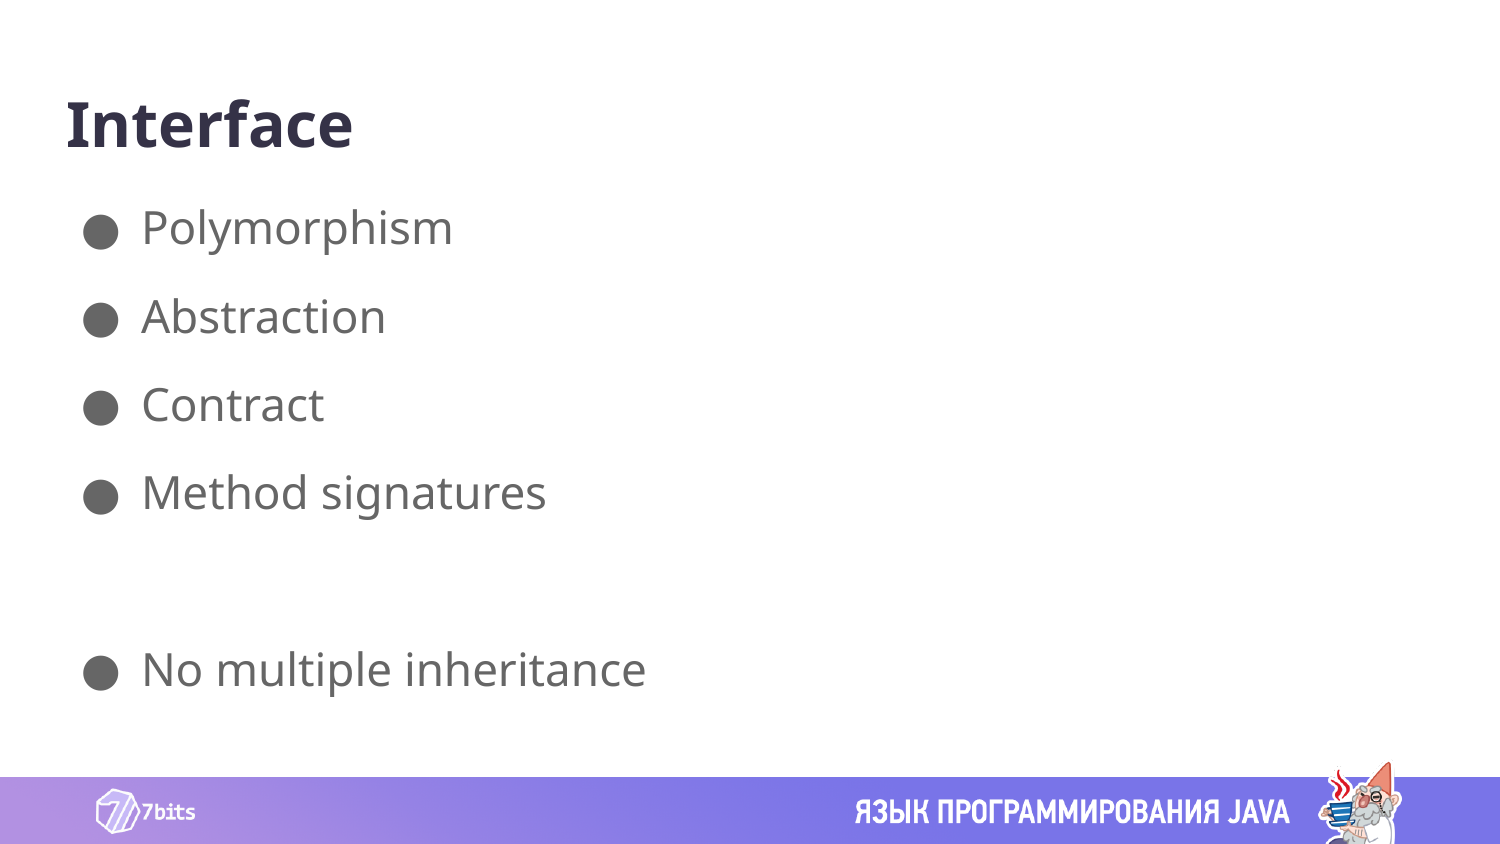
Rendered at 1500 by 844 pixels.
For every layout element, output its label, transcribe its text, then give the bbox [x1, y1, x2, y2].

picture [0, 717, 1500, 844]
list Polymorphism Abstraction Contract Method signatures No multiple inheritance [51, 184, 1449, 745]
title Interface [51, 69, 1449, 164]
